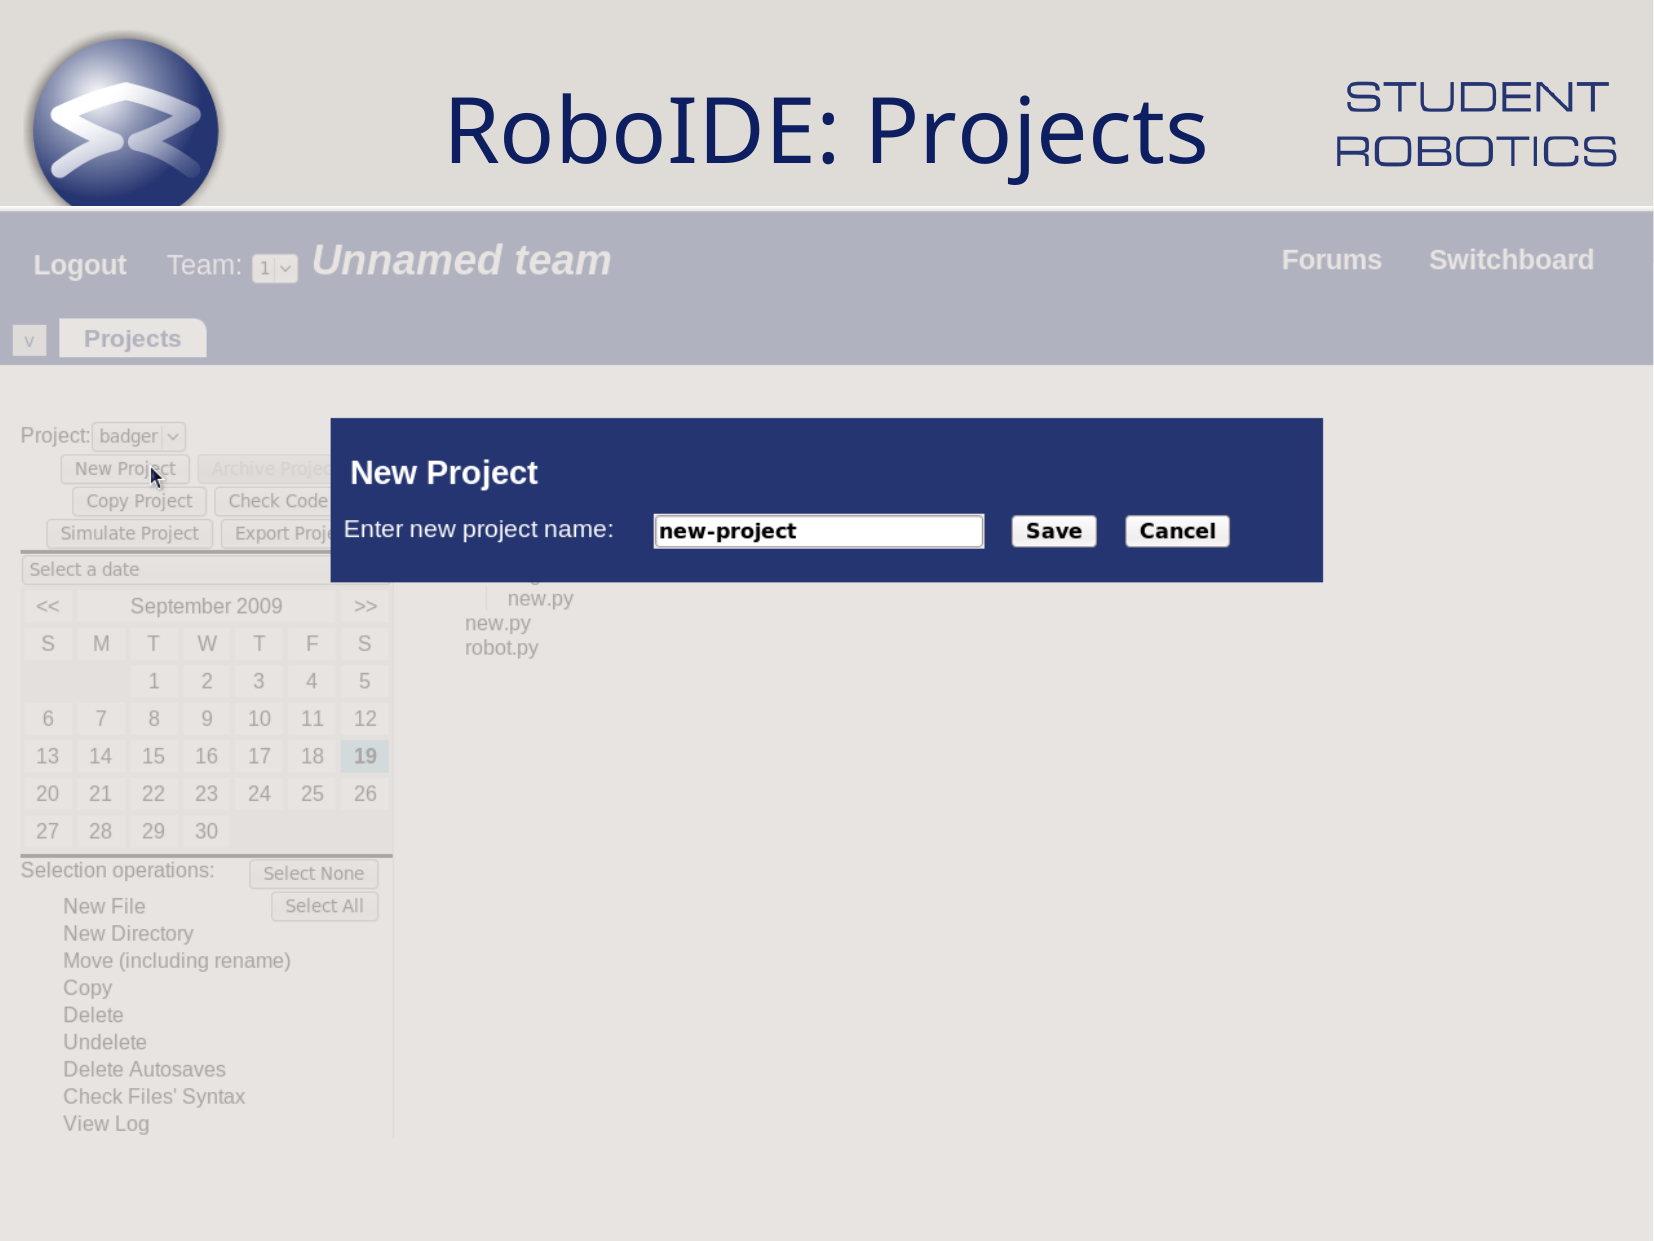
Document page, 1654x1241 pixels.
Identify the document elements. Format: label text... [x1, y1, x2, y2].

picture [1571, 68, 1633, 174]
picture [0, 19, 1654, 1241]
title RoboIDE: Projects [82, 7, 1571, 250]
